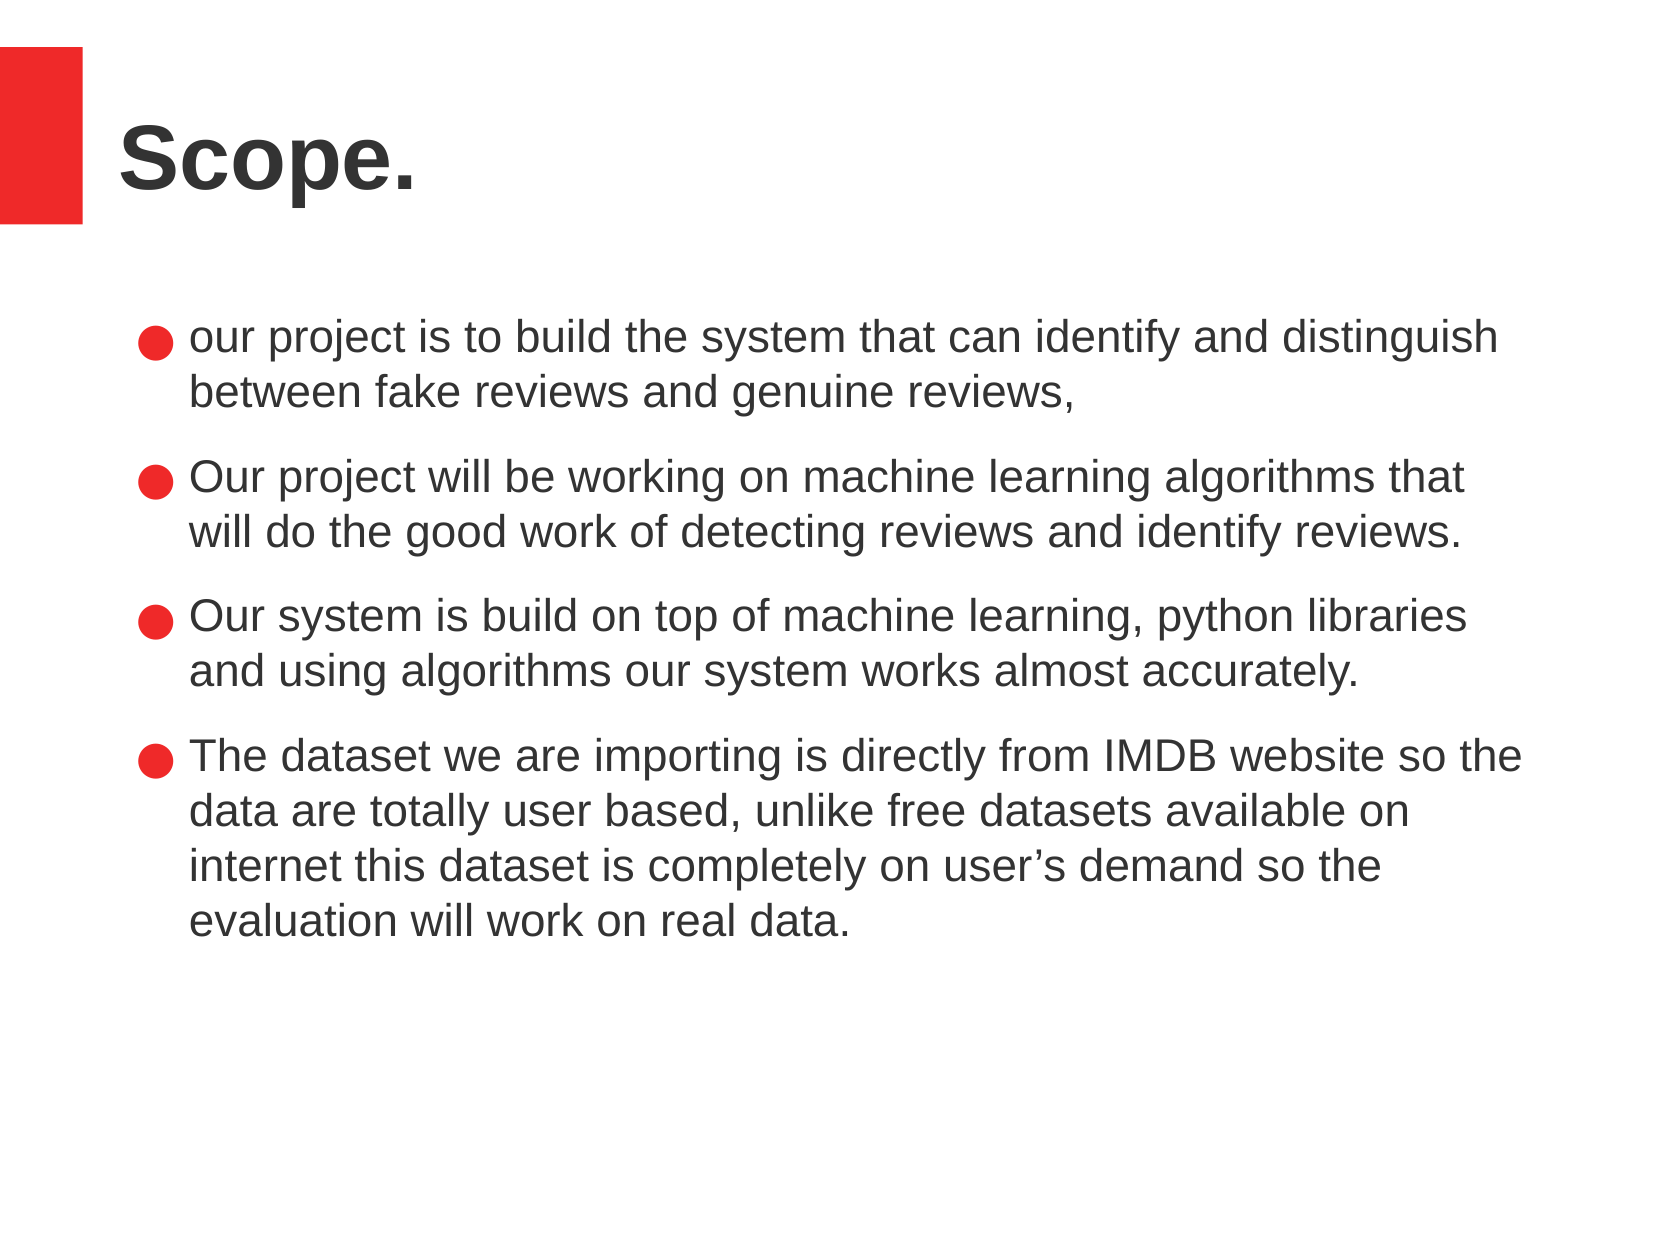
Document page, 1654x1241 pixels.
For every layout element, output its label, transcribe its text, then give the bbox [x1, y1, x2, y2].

text_box our project is to build the system that can identify and distinguish between fake reviews and genuine reviews, Our project will be working on machine learning algorithms that will do the good work of detecting reviews and identify reviews. Our system is build on top of machine learning, python libraries and using algorithms our system works almost accurately. The dataset we are importing is directly from IMDB website so the data are totally user based, unlike free datasets available on internet this dataset is completely on user’s demand so the evaluation will work on real data. [118, 307, 1536, 1122]
text_box Scope. [118, 49, 1571, 257]
